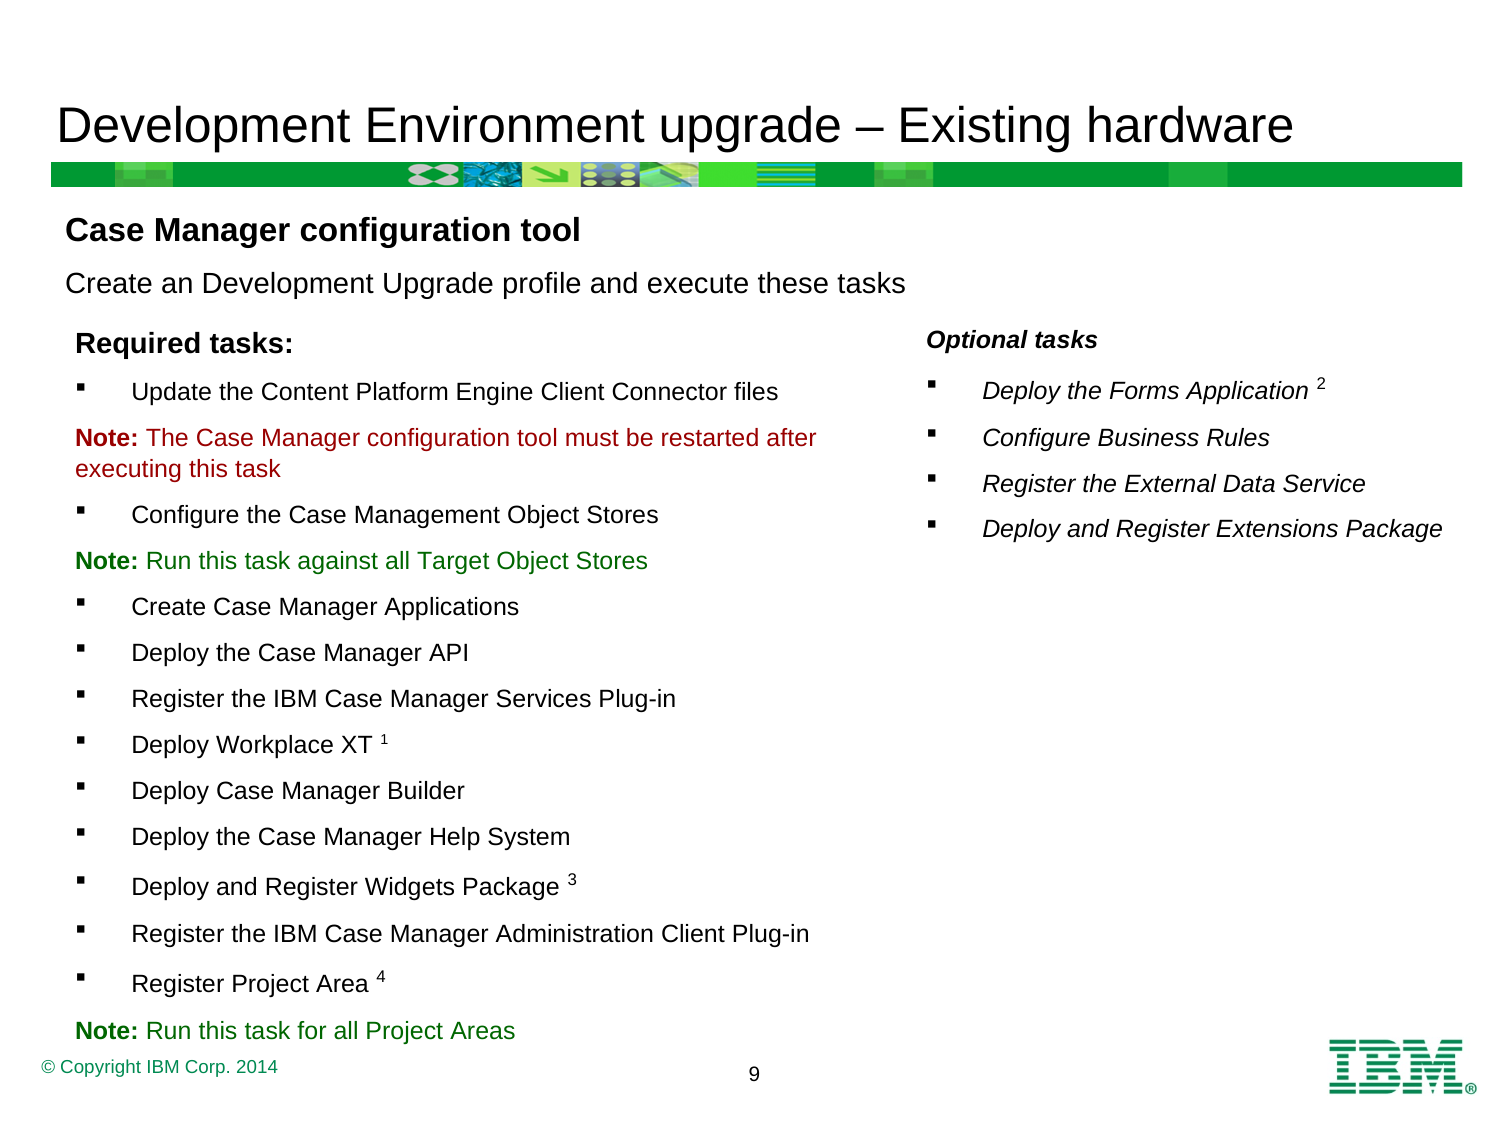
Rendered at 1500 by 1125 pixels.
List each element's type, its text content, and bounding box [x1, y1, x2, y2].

list Case Manager configuration tool Create an Development Upgrade profile and execute these tasks [50, 198, 1456, 305]
title Development Environment upgrade – Existing hardware [41, 54, 1477, 189]
picture [1327, 1037, 1479, 1096]
list Optional tasks Deploy the Forms Application 2 Configure Business Rules Register the External Data Service Deploy and Register Extensions Package [910, 314, 1476, 586]
list Required tasks: Update the Content Platform Engine Client Connector files Note: The Case Manager configuration tool must be restarted after executing this task Configure the Case Management Object Stores Note: Run this task against all Target Object Stores Create Case Manager Applications Deploy the Case Manager API Register the IBM Case Manager Services Plug-in Deploy Workplace XT 1 Deploy Case Manager Builder Deploy the Case Manager Help System Deploy and Register Widgets Package 3 Register the IBM Case Manager Administration Client Plug-in Register Project Area 4 Note: Run this task for all Project Areas [60, 314, 900, 999]
